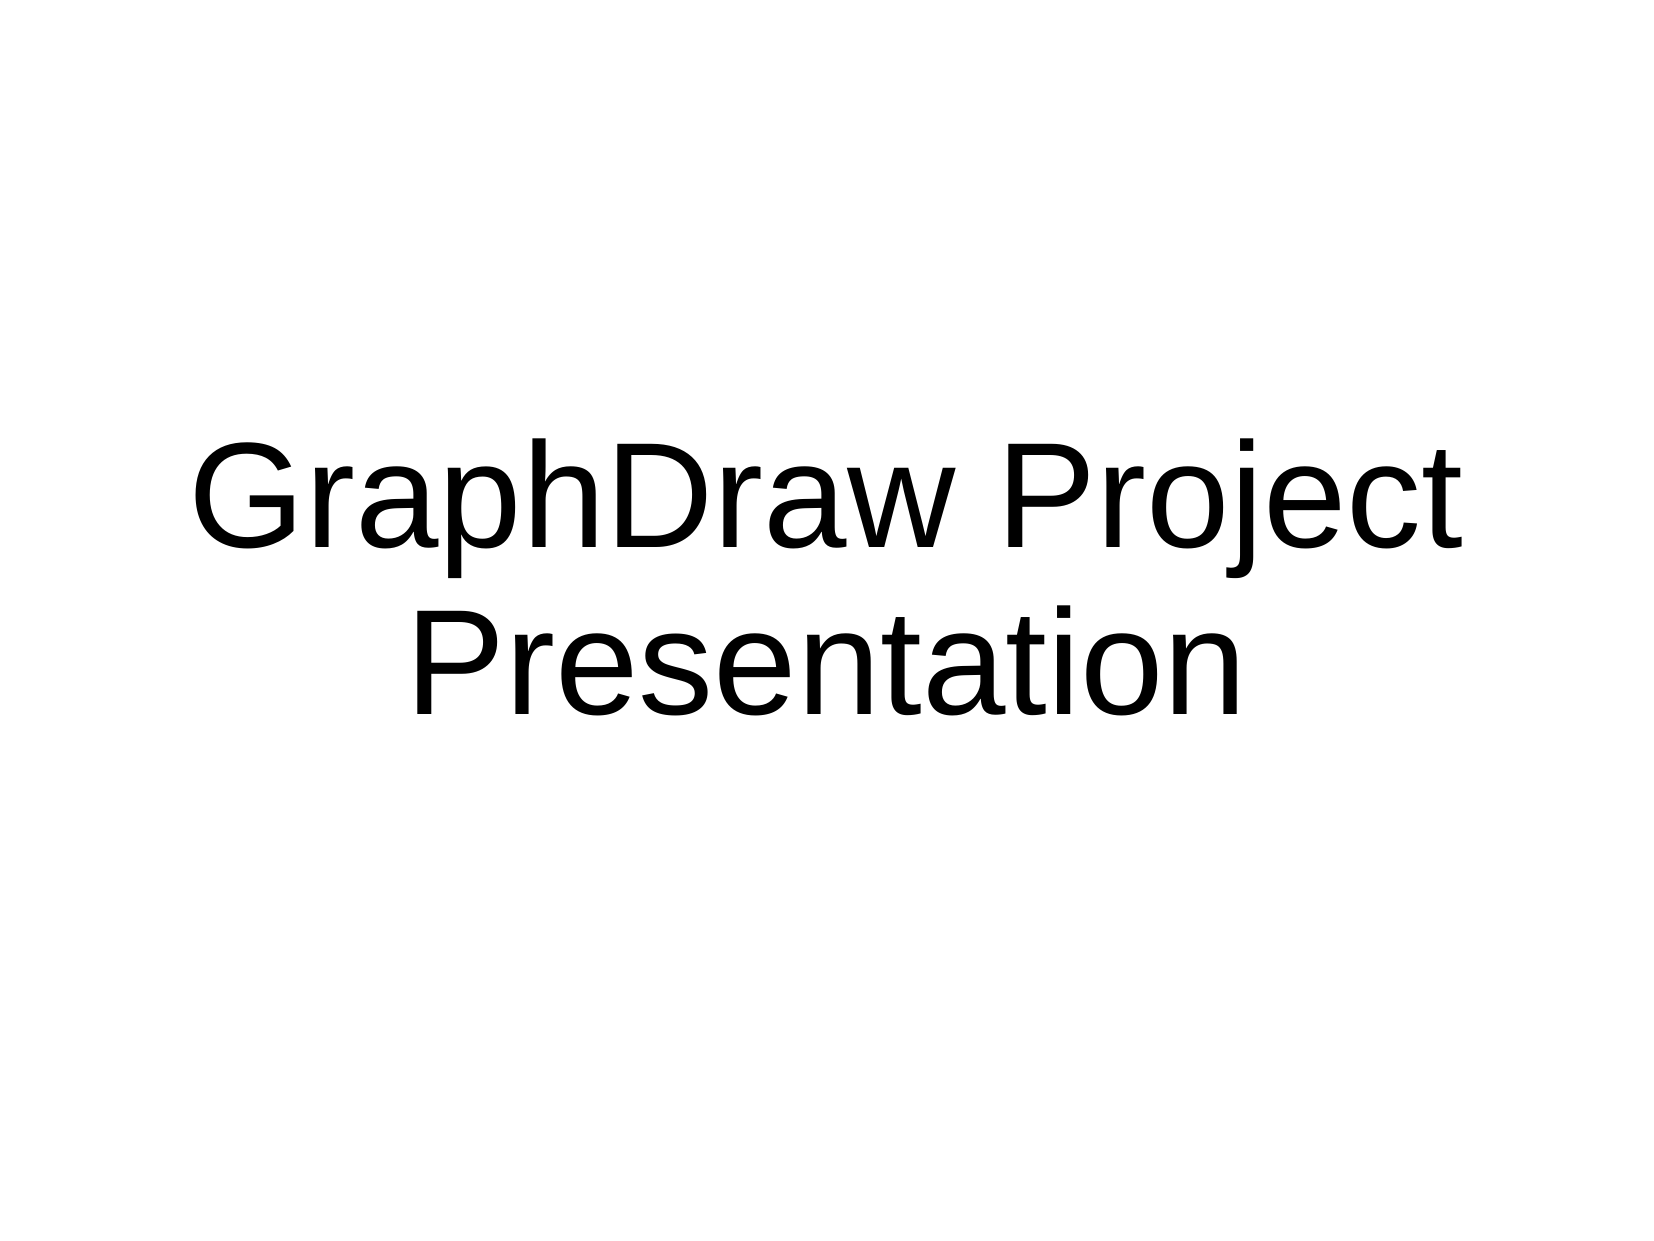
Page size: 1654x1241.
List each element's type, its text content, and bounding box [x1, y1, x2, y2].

subtitle GraphDraw Project Presentation [82, 49, 1571, 1109]
